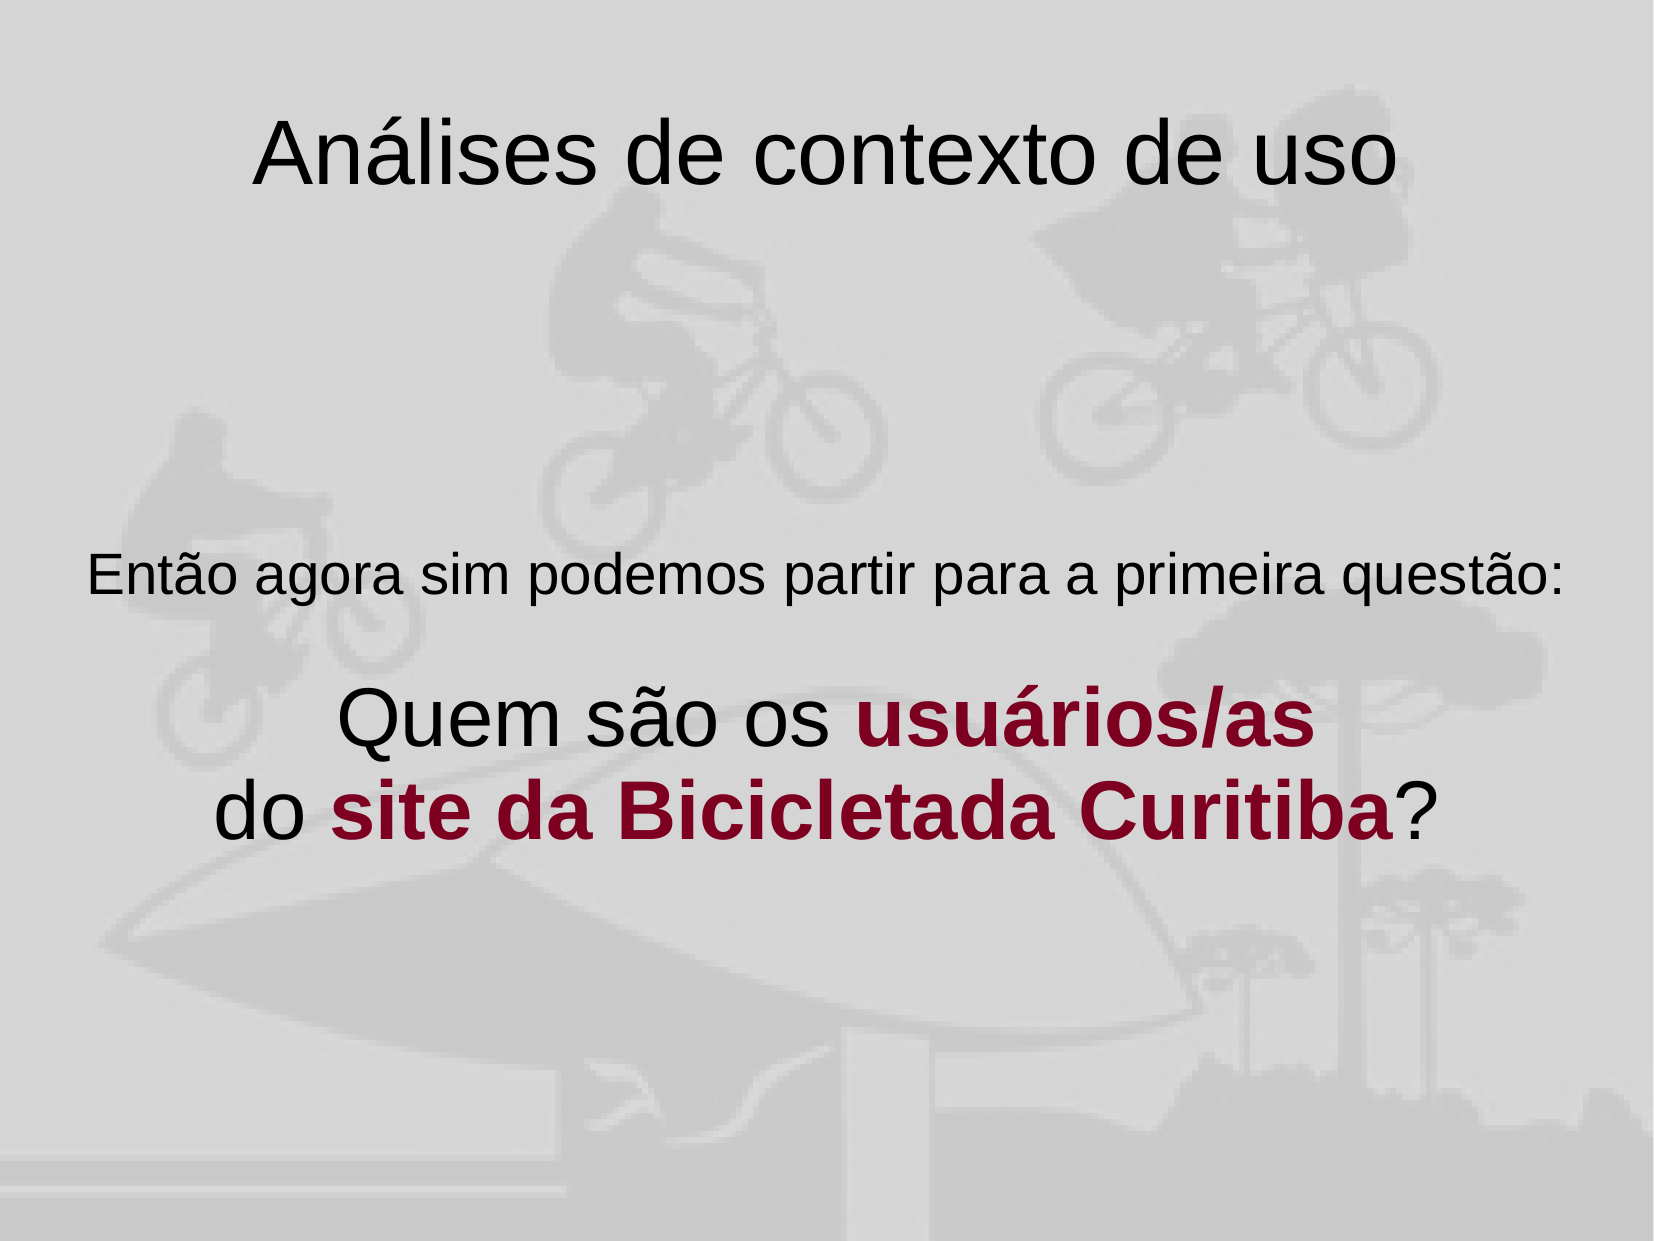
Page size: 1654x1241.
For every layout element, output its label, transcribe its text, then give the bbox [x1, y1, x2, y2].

title Análises de contexto de uso [82, 49, 1571, 257]
subtitle Então agora sim podemos partir para a primeira questão: Quem são os usuários/as do site da Bicicletada Curitiba? [82, 290, 1571, 1109]
picture [0, 0, 1654, 1241]
